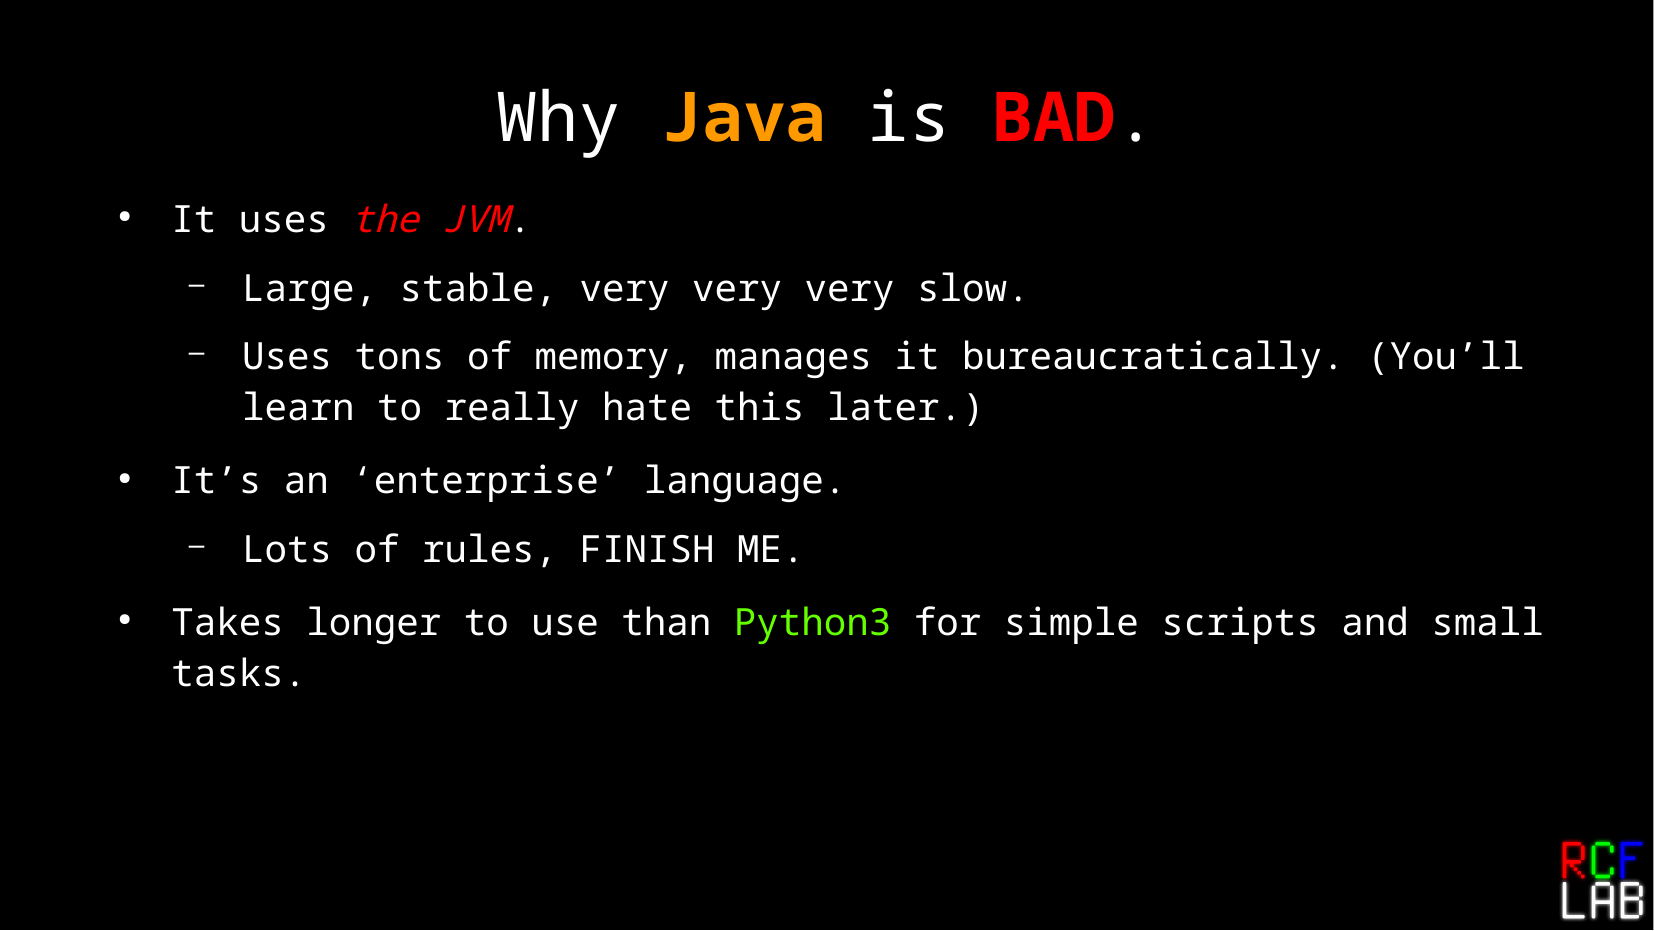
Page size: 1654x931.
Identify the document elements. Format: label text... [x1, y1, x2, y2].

title Why Java is BAD. [82, 37, 1571, 193]
picture [1559, 838, 1646, 922]
list It uses the JVM. Large, stable, very very very slow. Uses tons of memory, manages it bureaucratically. (You’ll learn to really hate this later.) It’s an ‘enterprise’ language. Lots of rules, FINISH ME. Takes longer to use than Python3 for simple scripts and small tasks. [100, 192, 1554, 780]
